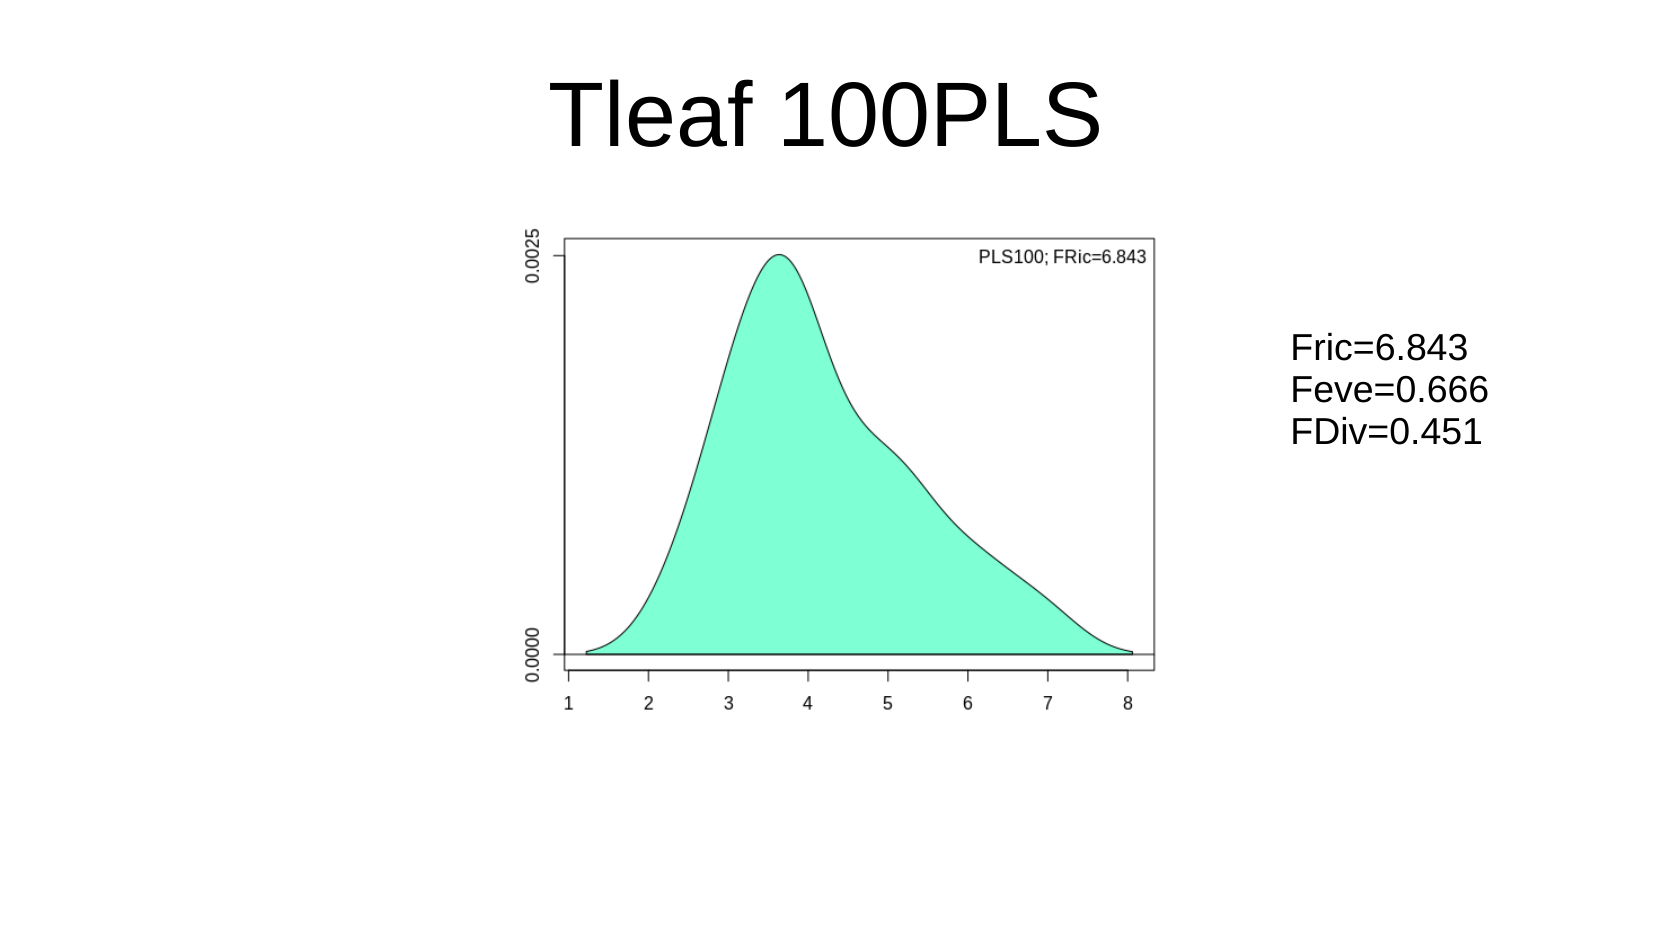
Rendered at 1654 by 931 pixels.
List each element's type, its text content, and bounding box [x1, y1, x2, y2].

text_box Fric=6.843 Feve=0.666 FDiv=0.451 [1275, 318, 1571, 440]
title Tleaf 100PLS [82, 37, 1571, 193]
picture [478, 217, 1176, 758]
